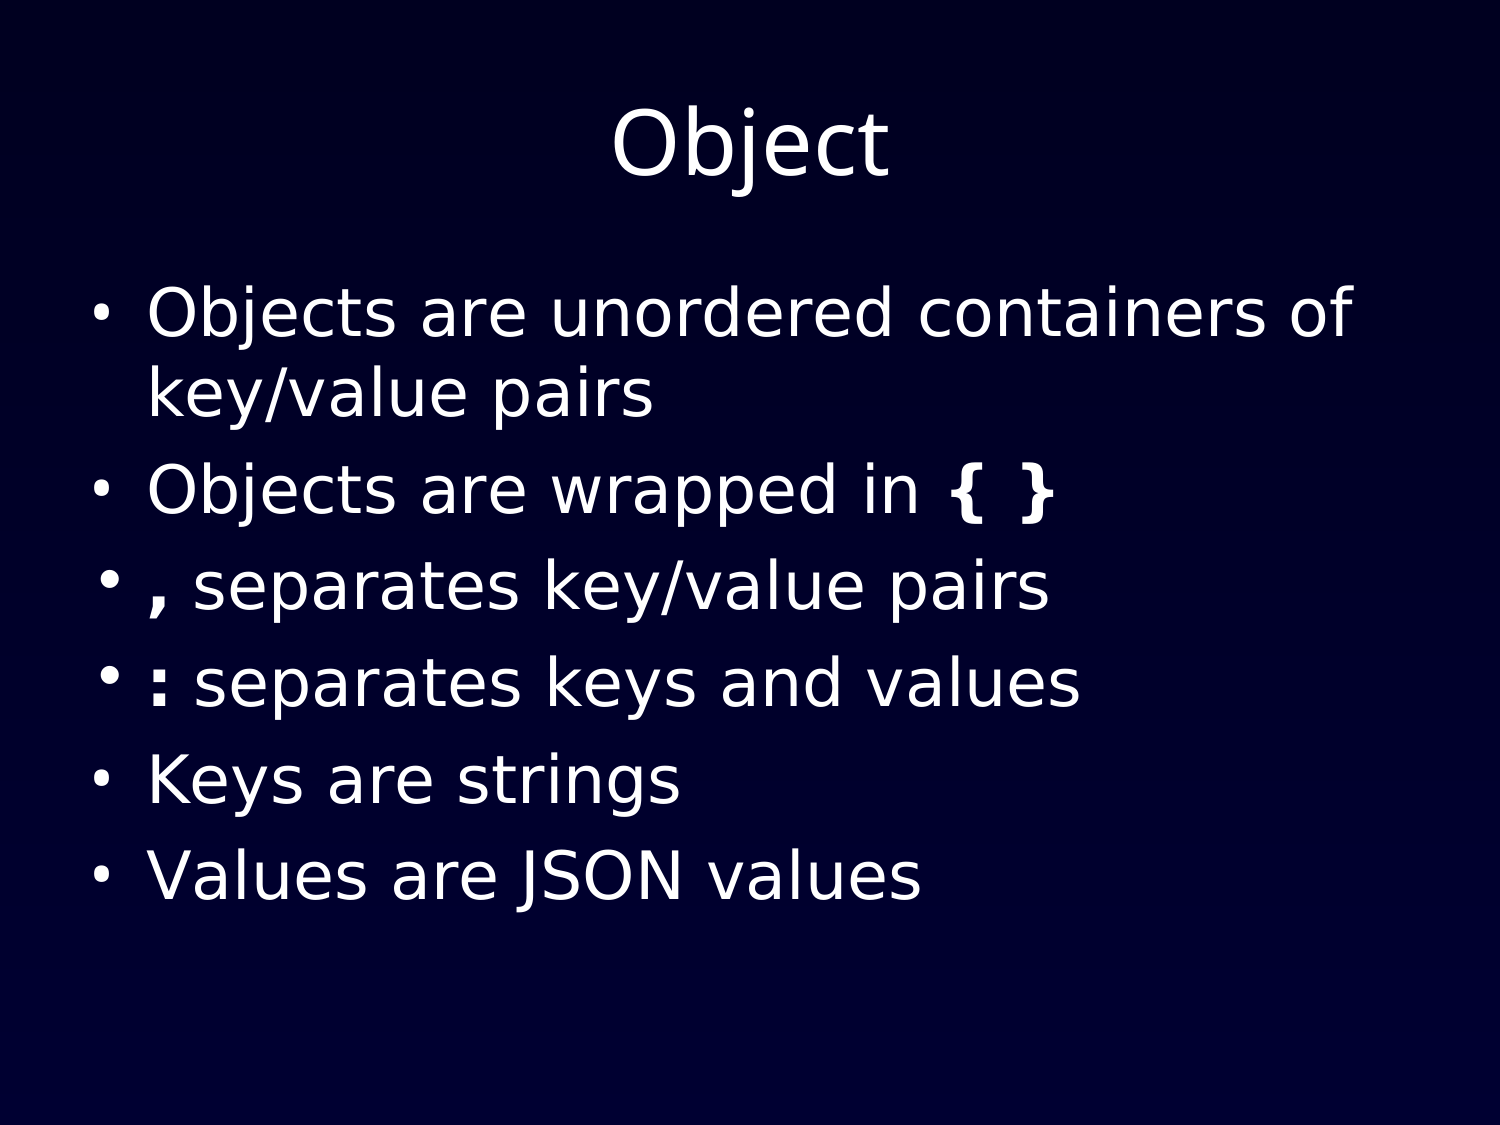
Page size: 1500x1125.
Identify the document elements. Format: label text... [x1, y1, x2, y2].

list Objects are unordered containers of key/value pairs Objects are wrapped in { } , separates key/value pairs : separates keys and values Keys are strings Values are JSON values [75, 262, 1426, 1101]
title Object [75, 45, 1426, 233]
